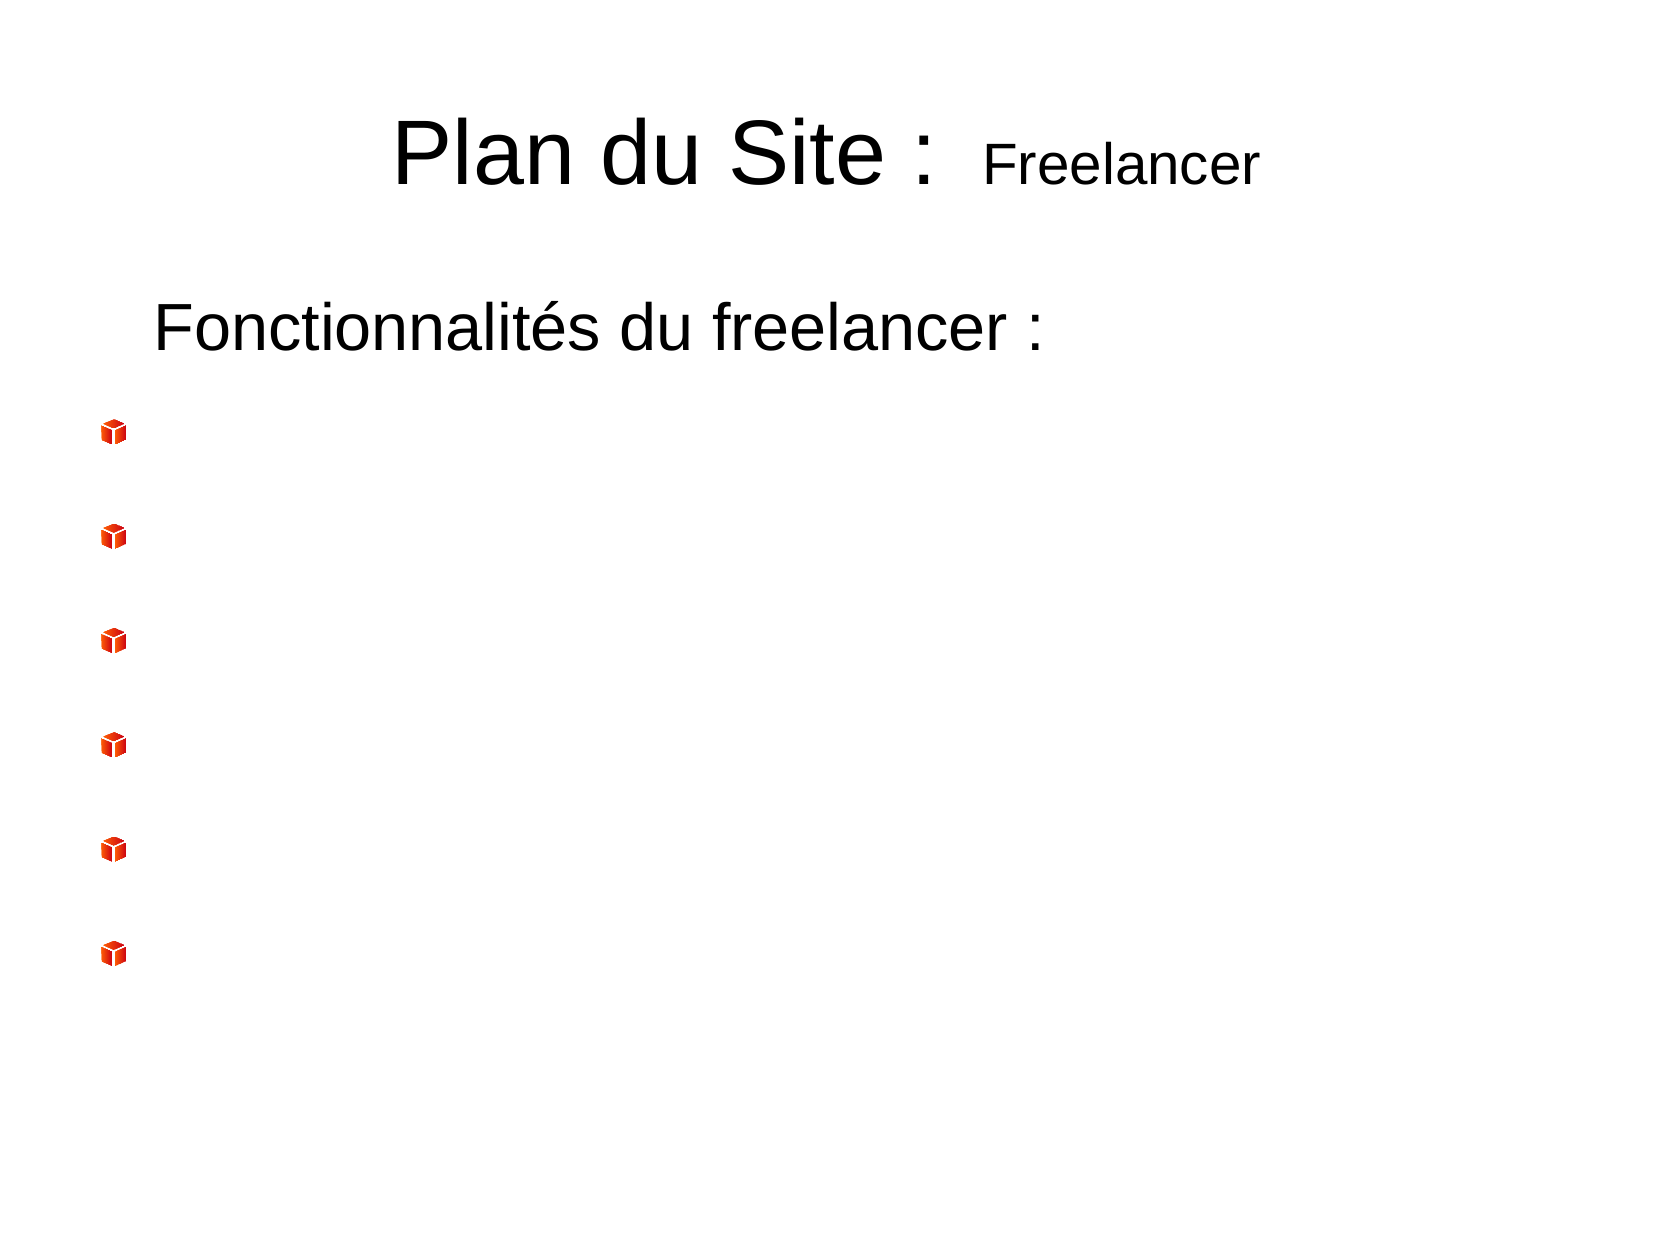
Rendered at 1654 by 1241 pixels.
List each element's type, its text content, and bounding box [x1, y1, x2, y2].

title Plan du Site : Freelancer [82, 49, 1571, 257]
list Fonctionnalités du freelancer : [82, 290, 1571, 1109]
